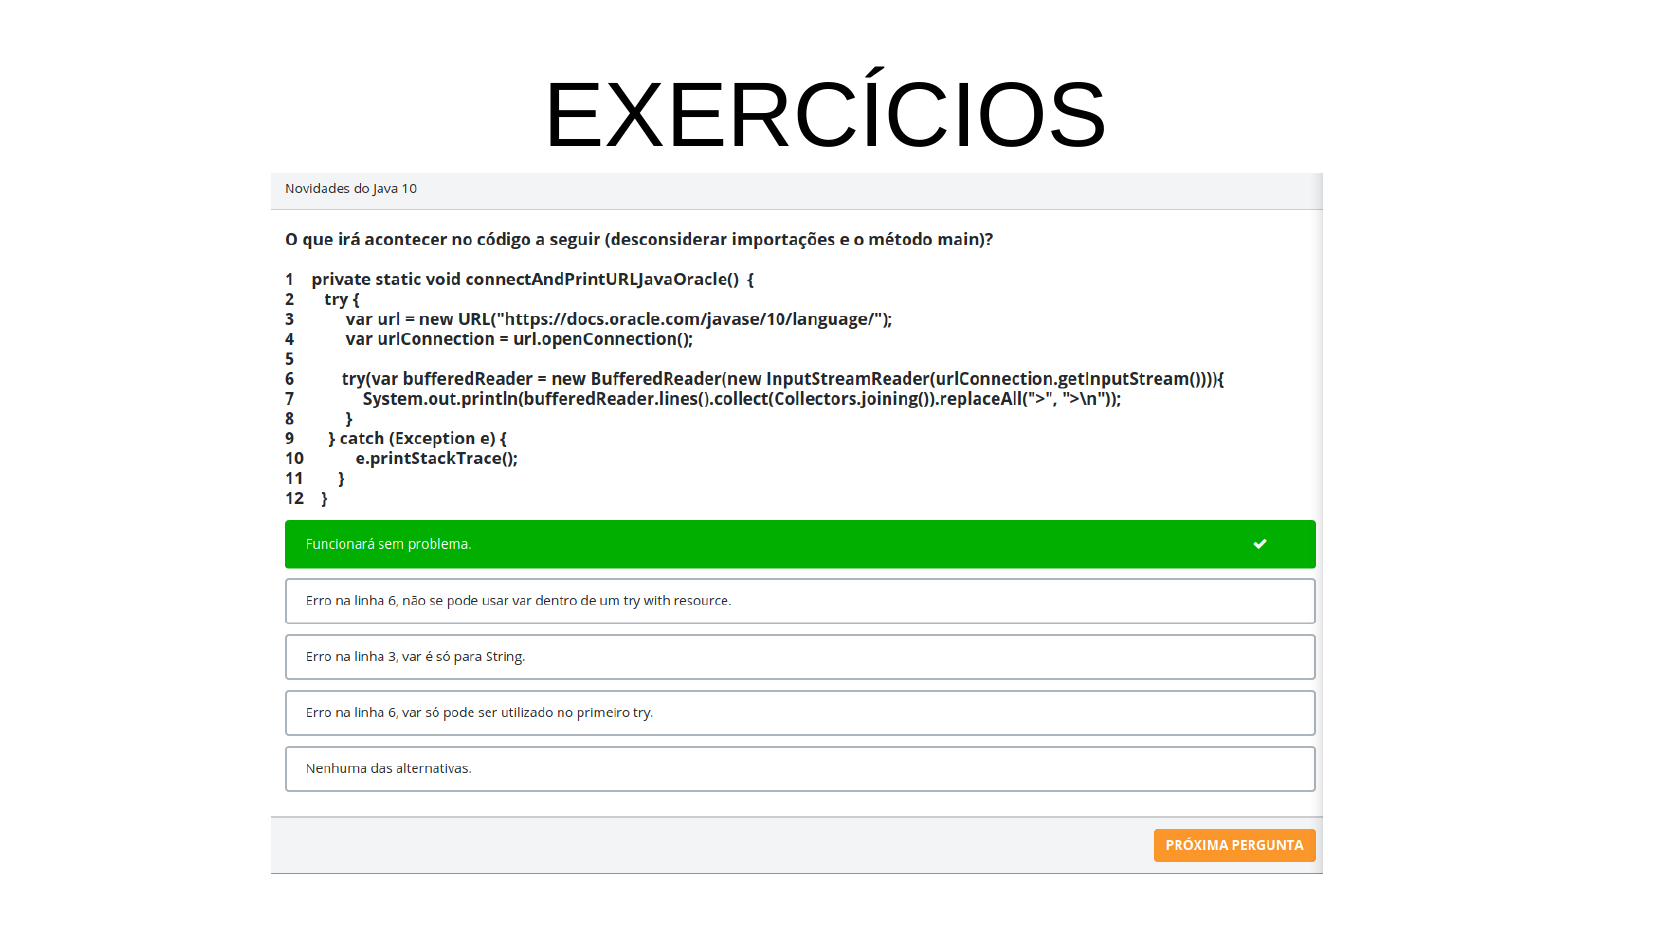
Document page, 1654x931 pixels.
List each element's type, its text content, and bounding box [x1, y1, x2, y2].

picture [271, 173, 1323, 875]
title EXERCÍCIOS [82, 37, 1571, 193]
